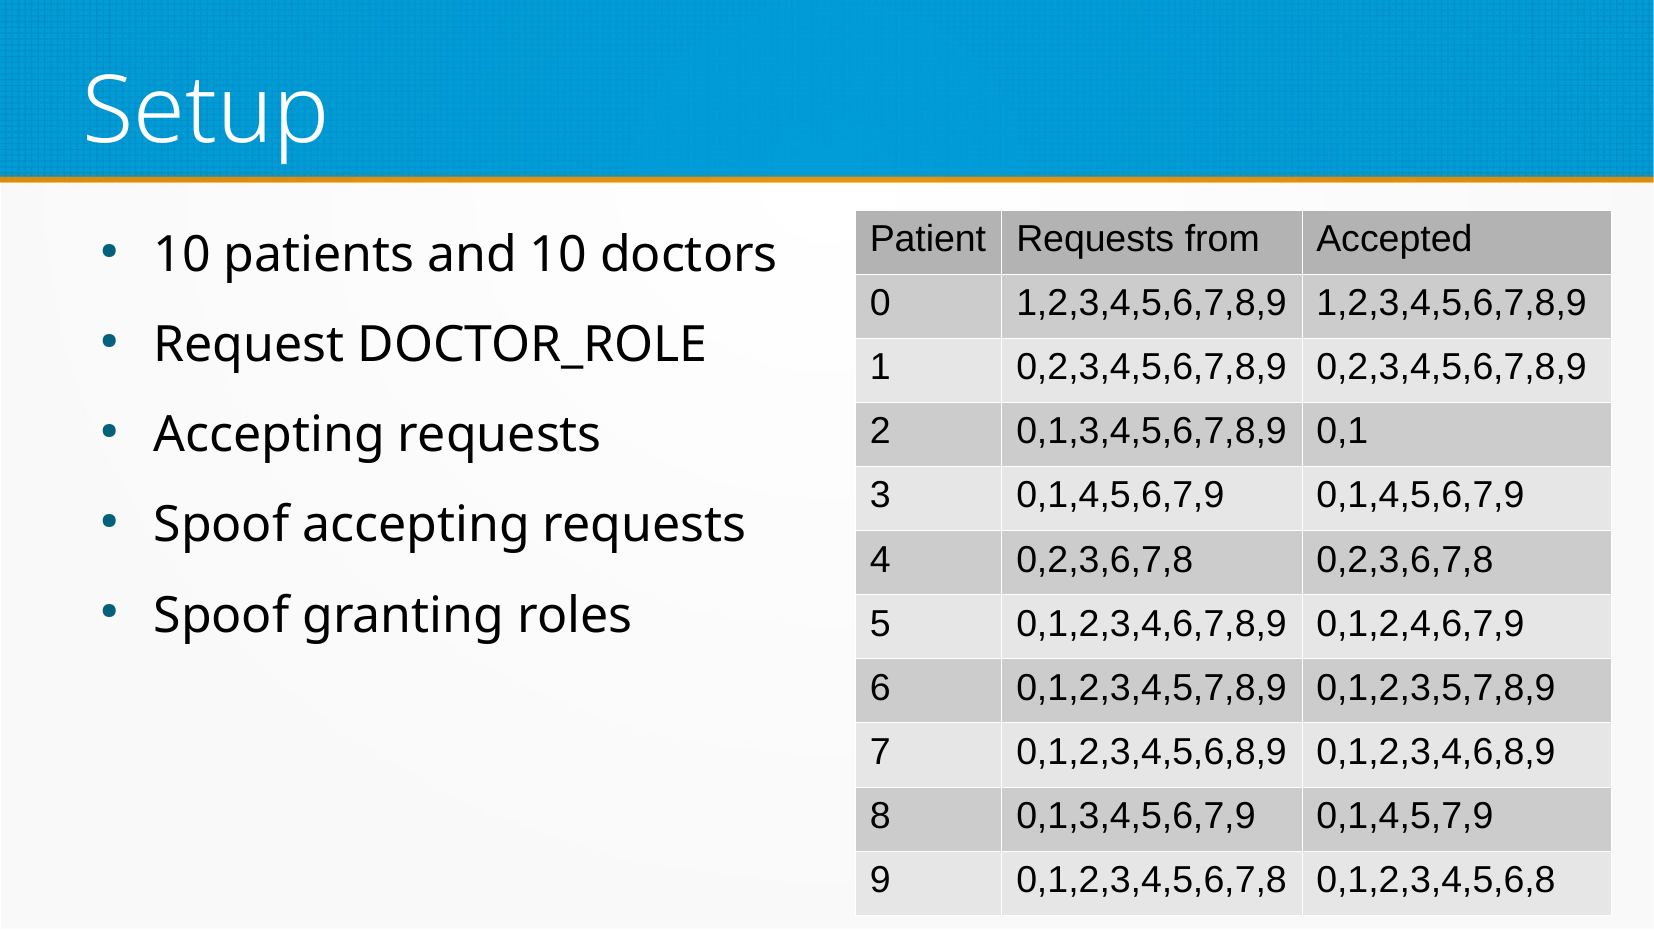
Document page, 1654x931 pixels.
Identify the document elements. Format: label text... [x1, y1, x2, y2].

table_cell 0,1,4,5,7,9 [1303, 788, 1611, 851]
table_cell 0,1 [1303, 403, 1611, 466]
picture [0, 175, 1654, 931]
table_cell 0,1,2,3,4,6,7,8,9 [1002, 595, 1302, 658]
table_cell 0,1,2,3,4,5,6,8,9 [1002, 723, 1302, 787]
table_cell 0,1,2,4,6,7,9 [1303, 595, 1611, 658]
table_cell 0,2,3,4,5,6,7,8,9 [1303, 339, 1611, 402]
table_cell 0,1,4,5,6,7,9 [1303, 467, 1611, 530]
title Setup [82, 14, 1571, 171]
table_cell 0,1,2,3,4,5,6,7,8 [1002, 852, 1302, 915]
list 10 patients and 10 doctors Request DOCTOR_ROLE Accepting requests Spoof accepting requests Spoof granting roles [82, 217, 855, 758]
table_cell 0,1,2,3,4,6,8,9 [1303, 723, 1611, 787]
table_cell 0,1,3,4,5,6,7,9 [1002, 788, 1302, 851]
table_cell 0,1,4,5,6,7,9 [1002, 467, 1302, 530]
table_cell 9 [856, 852, 1001, 915]
table_cell 6 [856, 659, 1001, 722]
table_header Accepted [1303, 211, 1611, 274]
table_cell 1 [856, 339, 1001, 402]
table_cell 0,1,2,3,4,5,6,8 [1303, 852, 1611, 915]
table_cell 8 [856, 788, 1001, 851]
table_cell 5 [856, 595, 1001, 658]
table_header Patient [856, 211, 1001, 274]
table_cell 0,2,3,4,5,6,7,8,9 [1002, 339, 1302, 402]
table_cell 4 [856, 531, 1001, 594]
table_cell 1,2,3,4,5,6,7,8,9 [1002, 275, 1302, 338]
table_cell 0,2,3,6,7,8 [1002, 531, 1302, 594]
table_cell 0,1,2,3,5,7,8,9 [1303, 659, 1611, 722]
table_cell 3 [856, 467, 1001, 530]
table_cell 2 [856, 403, 1001, 466]
table_header Requests from [1002, 211, 1302, 274]
table_cell 0 [856, 275, 1001, 338]
table_cell 0,1,3,4,5,6,7,8,9 [1002, 403, 1302, 466]
table_cell 0,1,2,3,4,5,7,8,9 [1002, 659, 1302, 722]
table_cell 0,2,3,6,7,8 [1303, 531, 1611, 594]
table_cell 1,2,3,4,5,6,7,8,9 [1303, 275, 1611, 338]
table_cell 7 [856, 723, 1001, 787]
